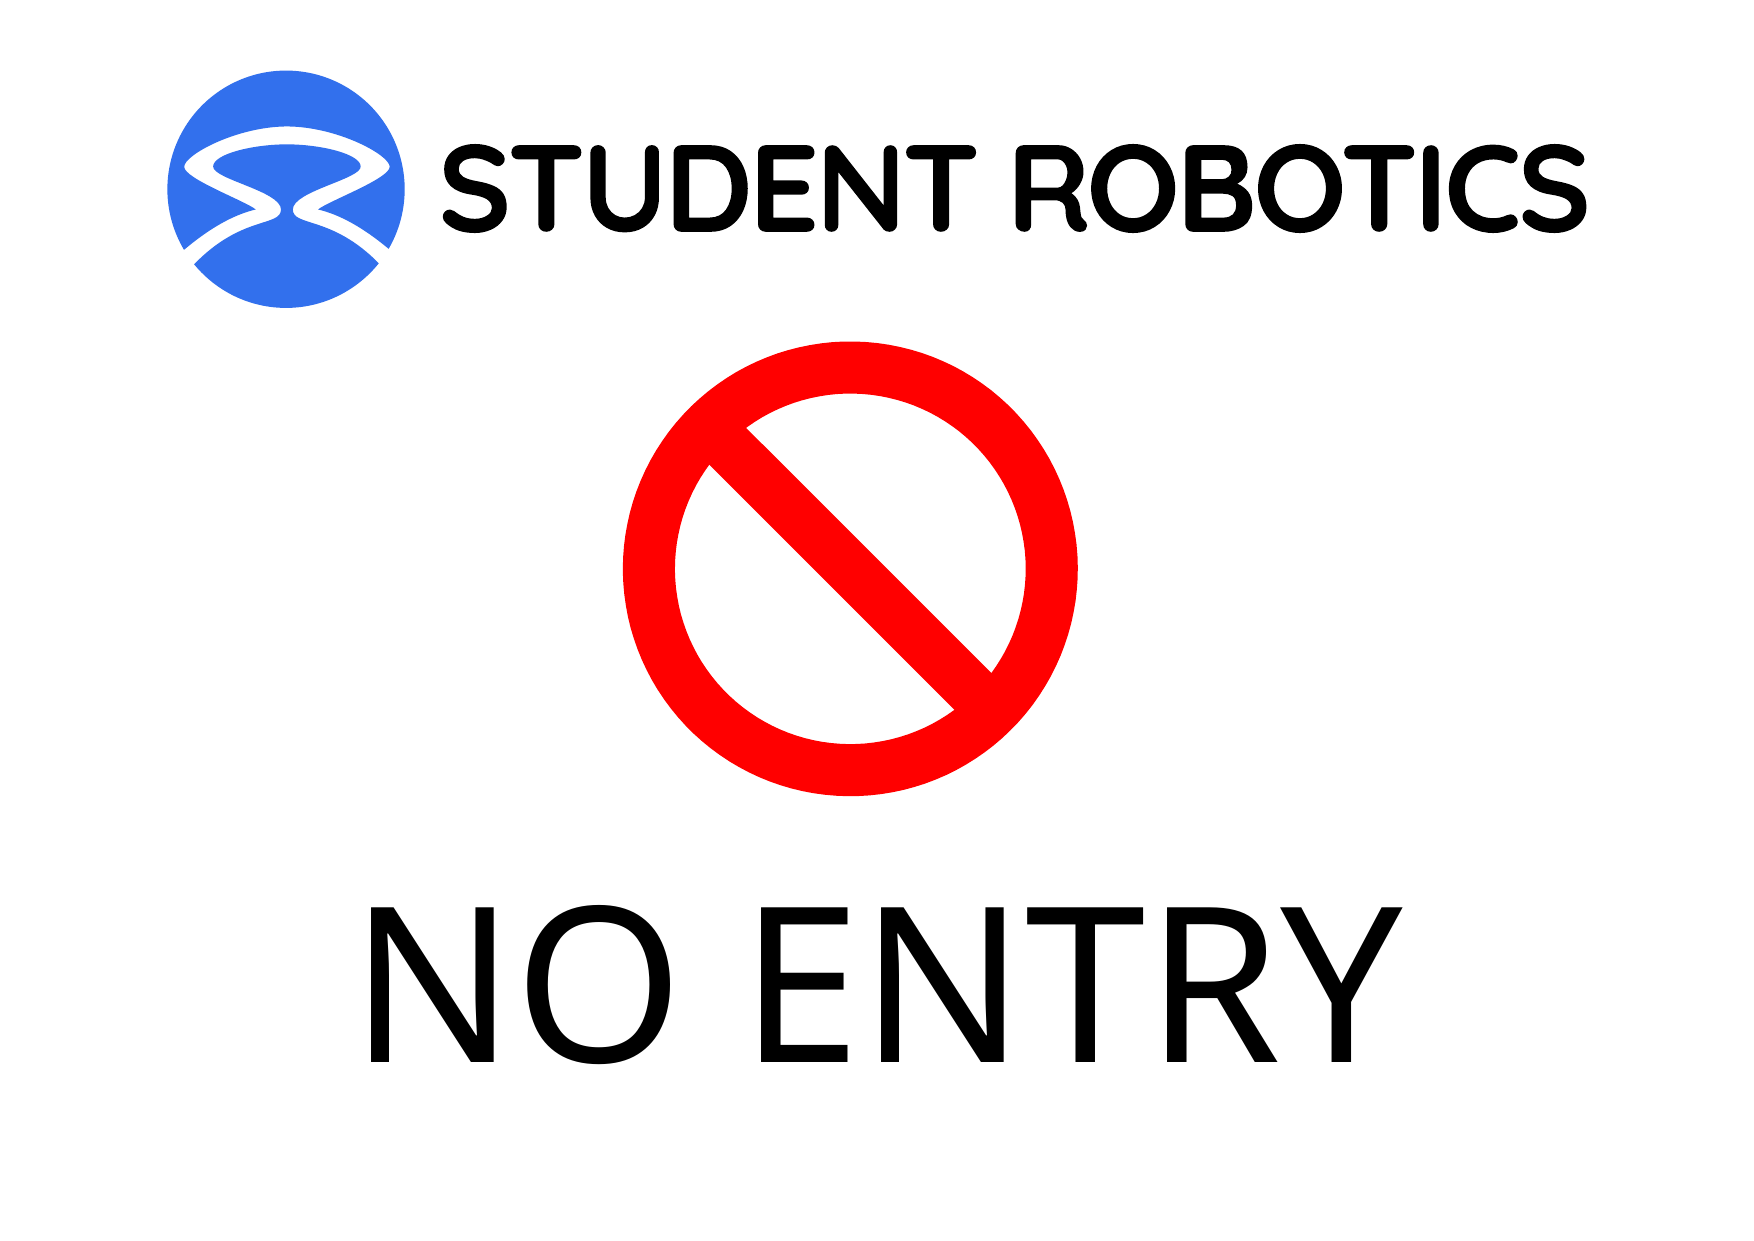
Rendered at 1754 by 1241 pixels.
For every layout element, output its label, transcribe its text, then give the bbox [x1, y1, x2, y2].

list NO ENTRY [229, 922, 1525, 1140]
